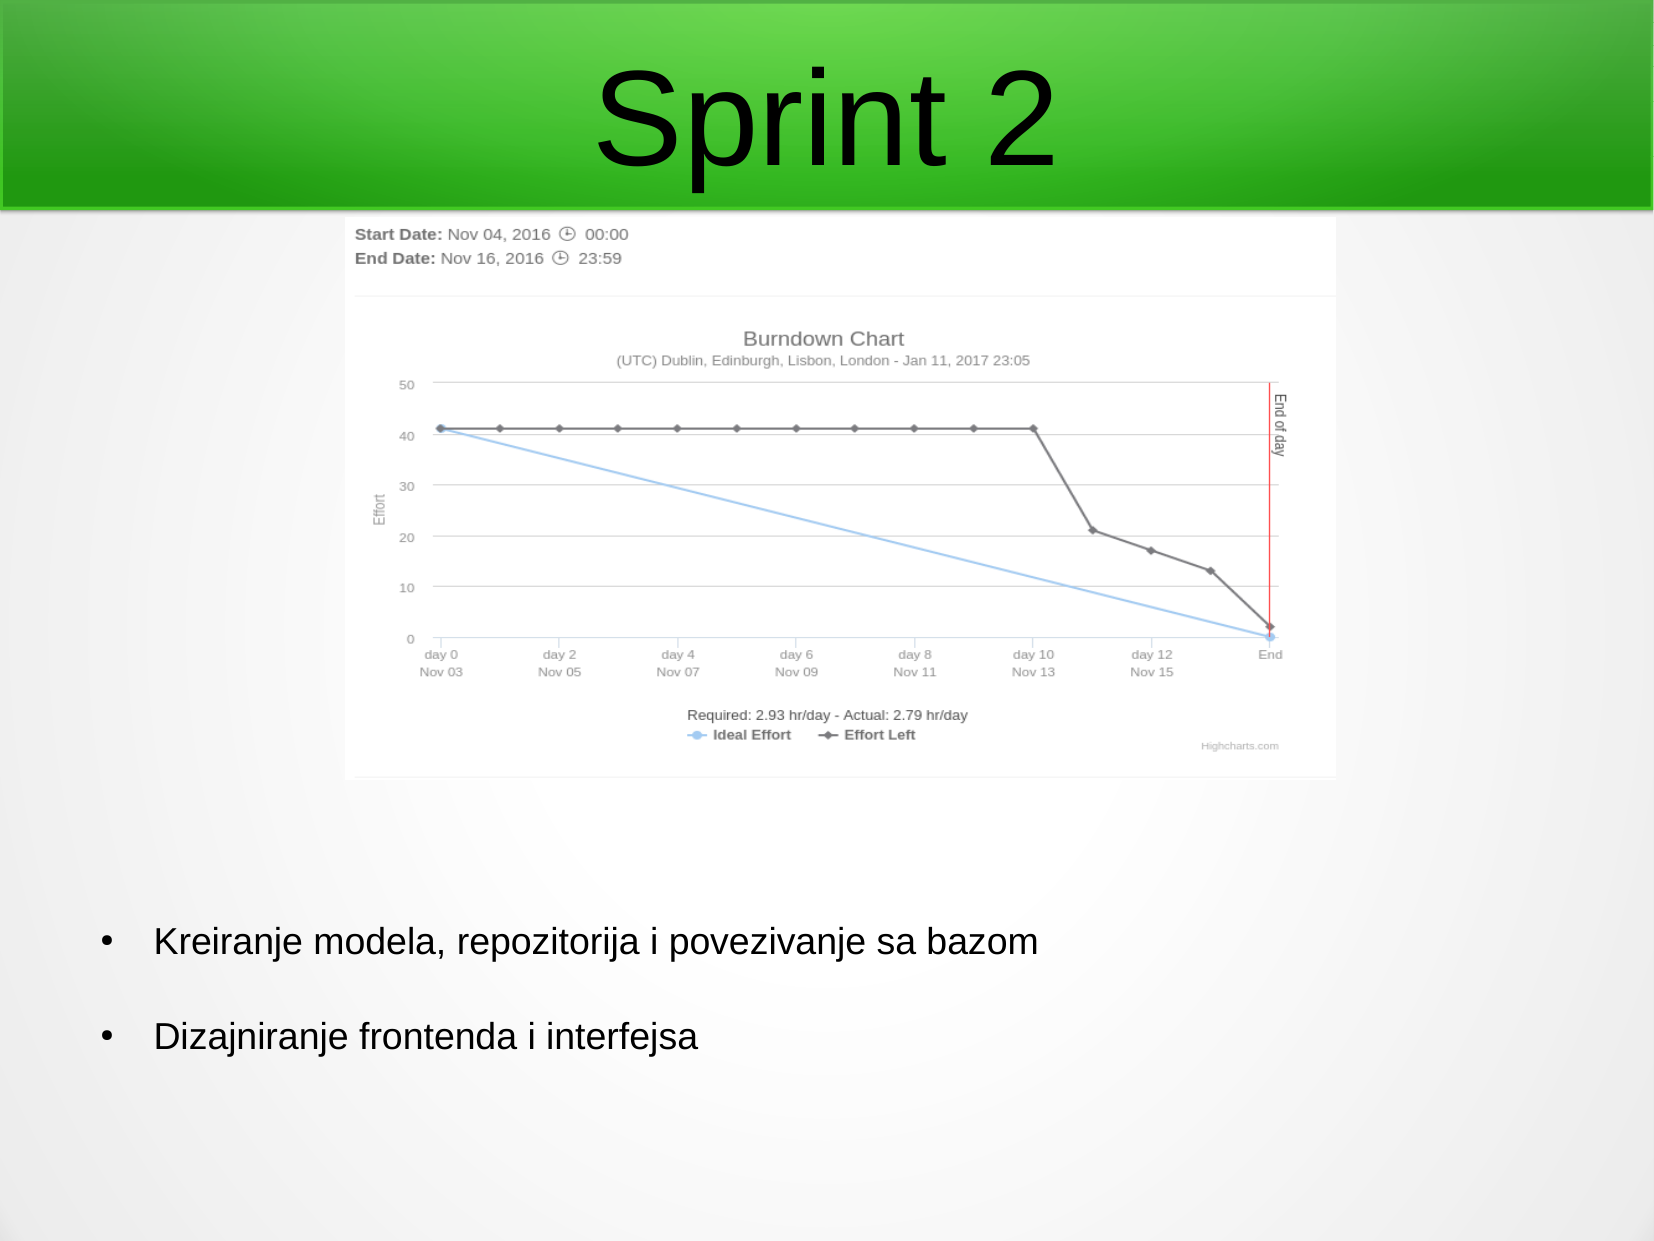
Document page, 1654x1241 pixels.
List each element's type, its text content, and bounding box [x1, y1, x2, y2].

list Kreiranje modela, repozitorija i povezivanje sa bazom Dizajniranje frontenda i interfejsa [82, 826, 1571, 1171]
picture [345, 217, 1336, 781]
title Sprint 2 [82, 42, 1571, 195]
